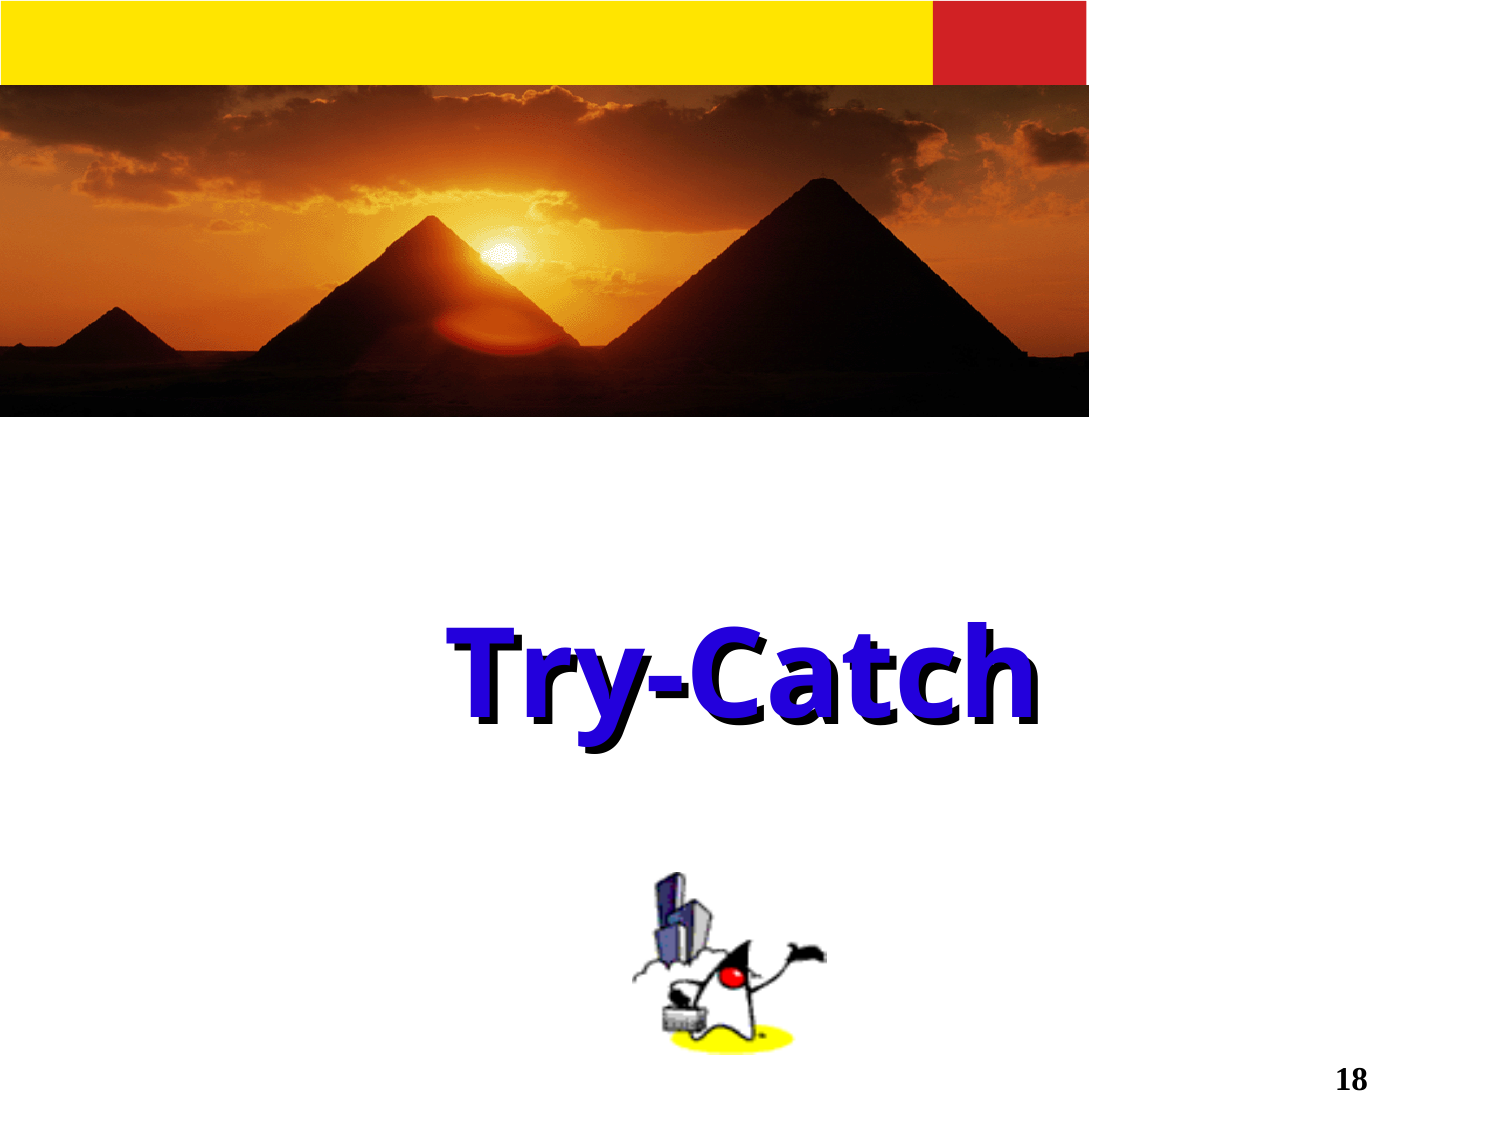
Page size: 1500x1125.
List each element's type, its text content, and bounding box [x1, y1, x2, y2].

picture [0, 85, 1089, 417]
picture [632, 872, 827, 1055]
text_box Try-Catch [430, 582, 1057, 942]
